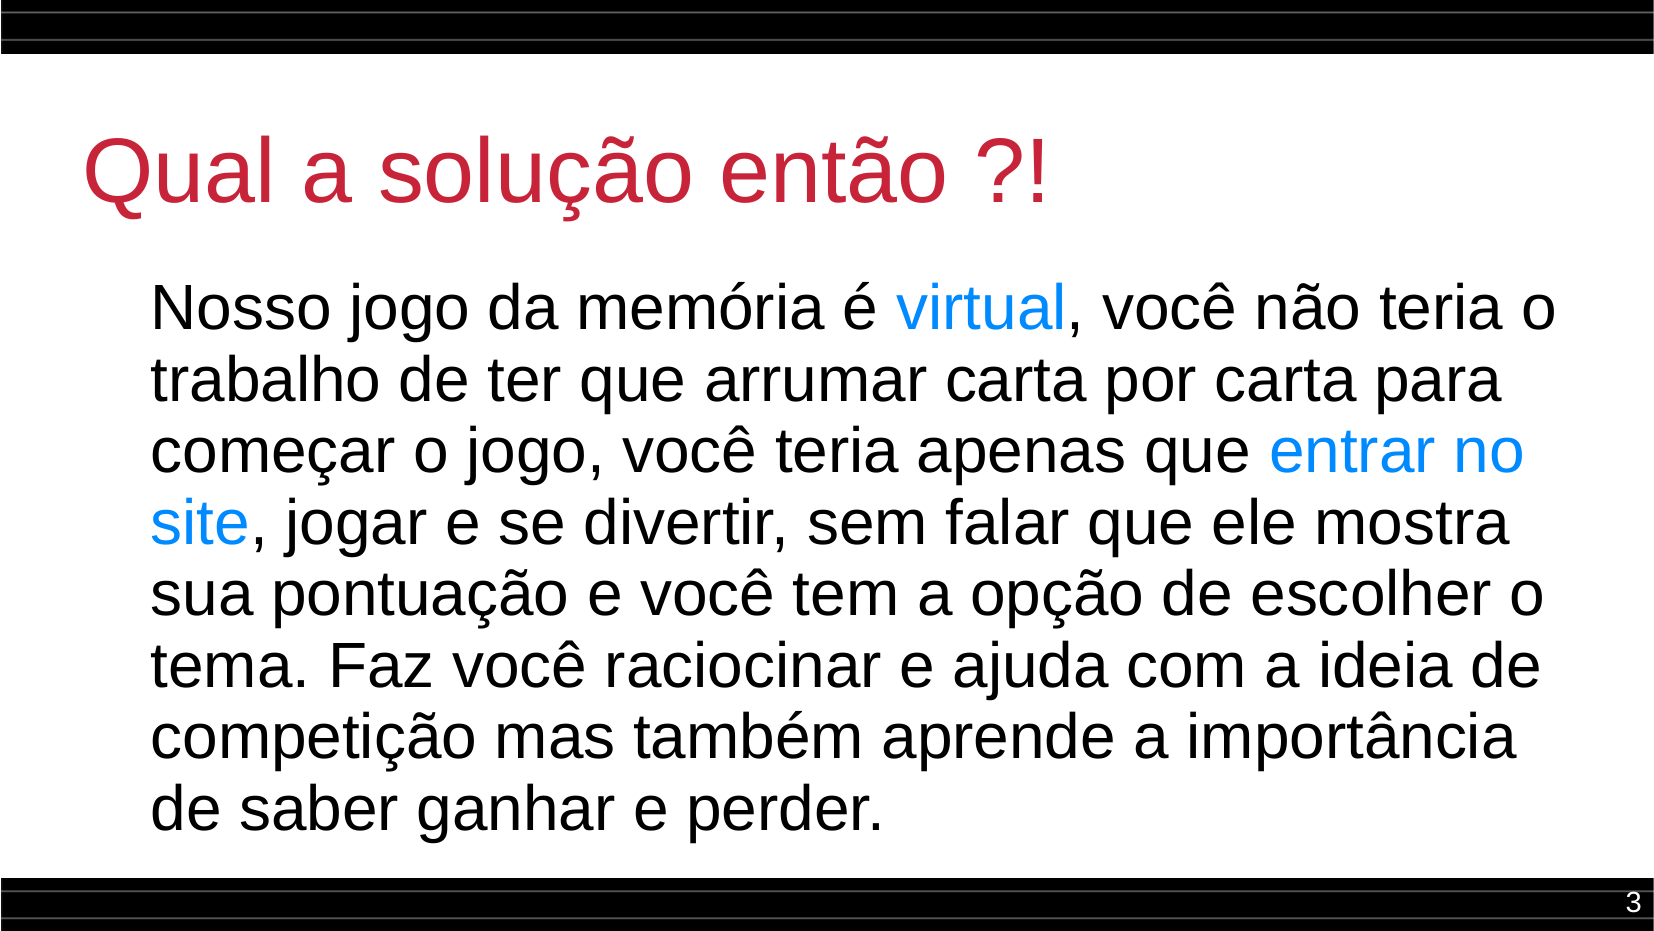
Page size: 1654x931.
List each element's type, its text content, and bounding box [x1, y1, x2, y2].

picture [1, 878, 1654, 931]
title Qual a solução então ?! [82, 92, 1571, 249]
list Nosso jogo da memória é virtual, você não teria o trabalho de ter que arrumar carta por carta para começar o jogo, você teria apenas que entrar no site, jogar e se divertir, sem falar que ele mostra sua pontuação e você tem a opção de escolher o tema. Faz você raciocinar e ajuda com a ideia de competição mas também aprende a importância de saber ganhar e perder. [82, 271, 1571, 851]
picture [1, 0, 1654, 54]
